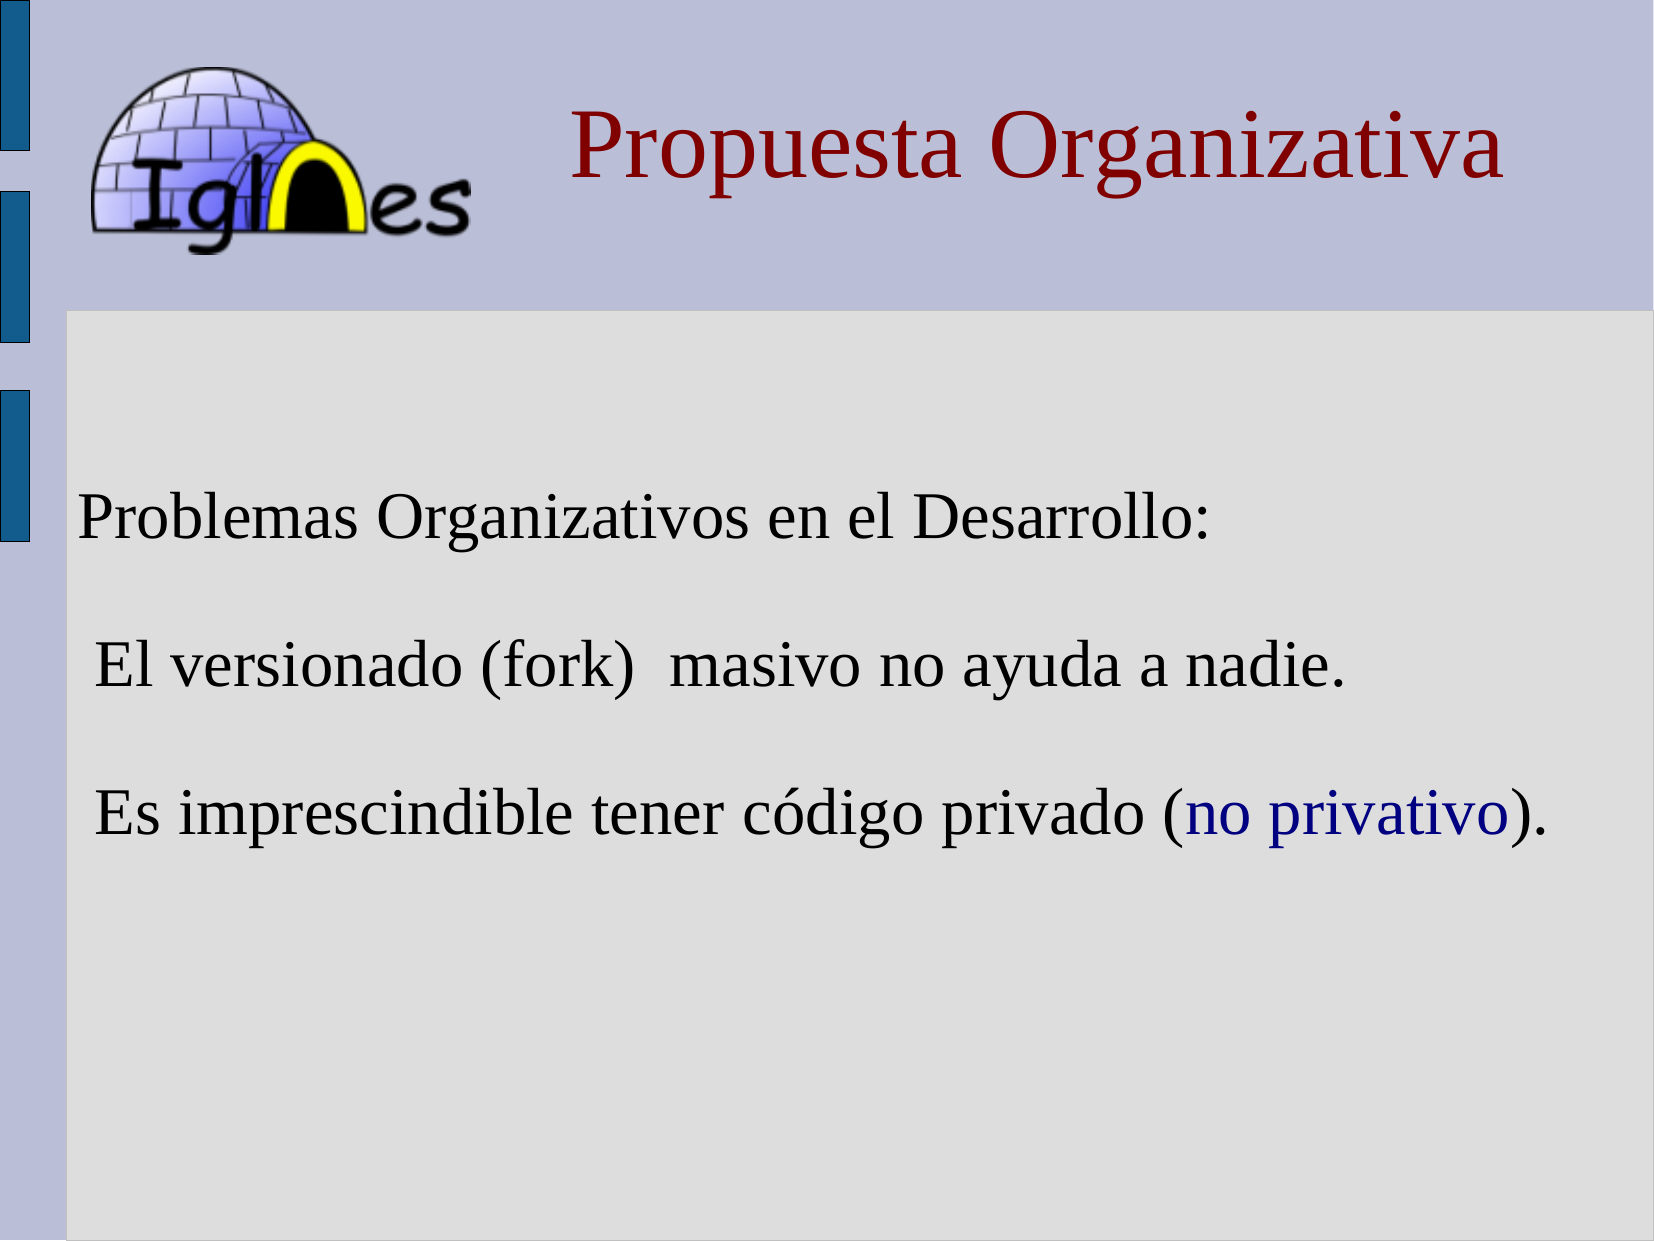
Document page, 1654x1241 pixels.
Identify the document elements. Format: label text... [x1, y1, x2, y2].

text_box Propuesta Organizativa [489, 88, 1586, 200]
picture [91, 67, 471, 255]
text_box Problemas Organizativos en el Desarrollo: El versionado (fork) masivo no ayuda a nadie. Es imprescindible tener código privado (no privativo). [77, 404, 1573, 1018]
